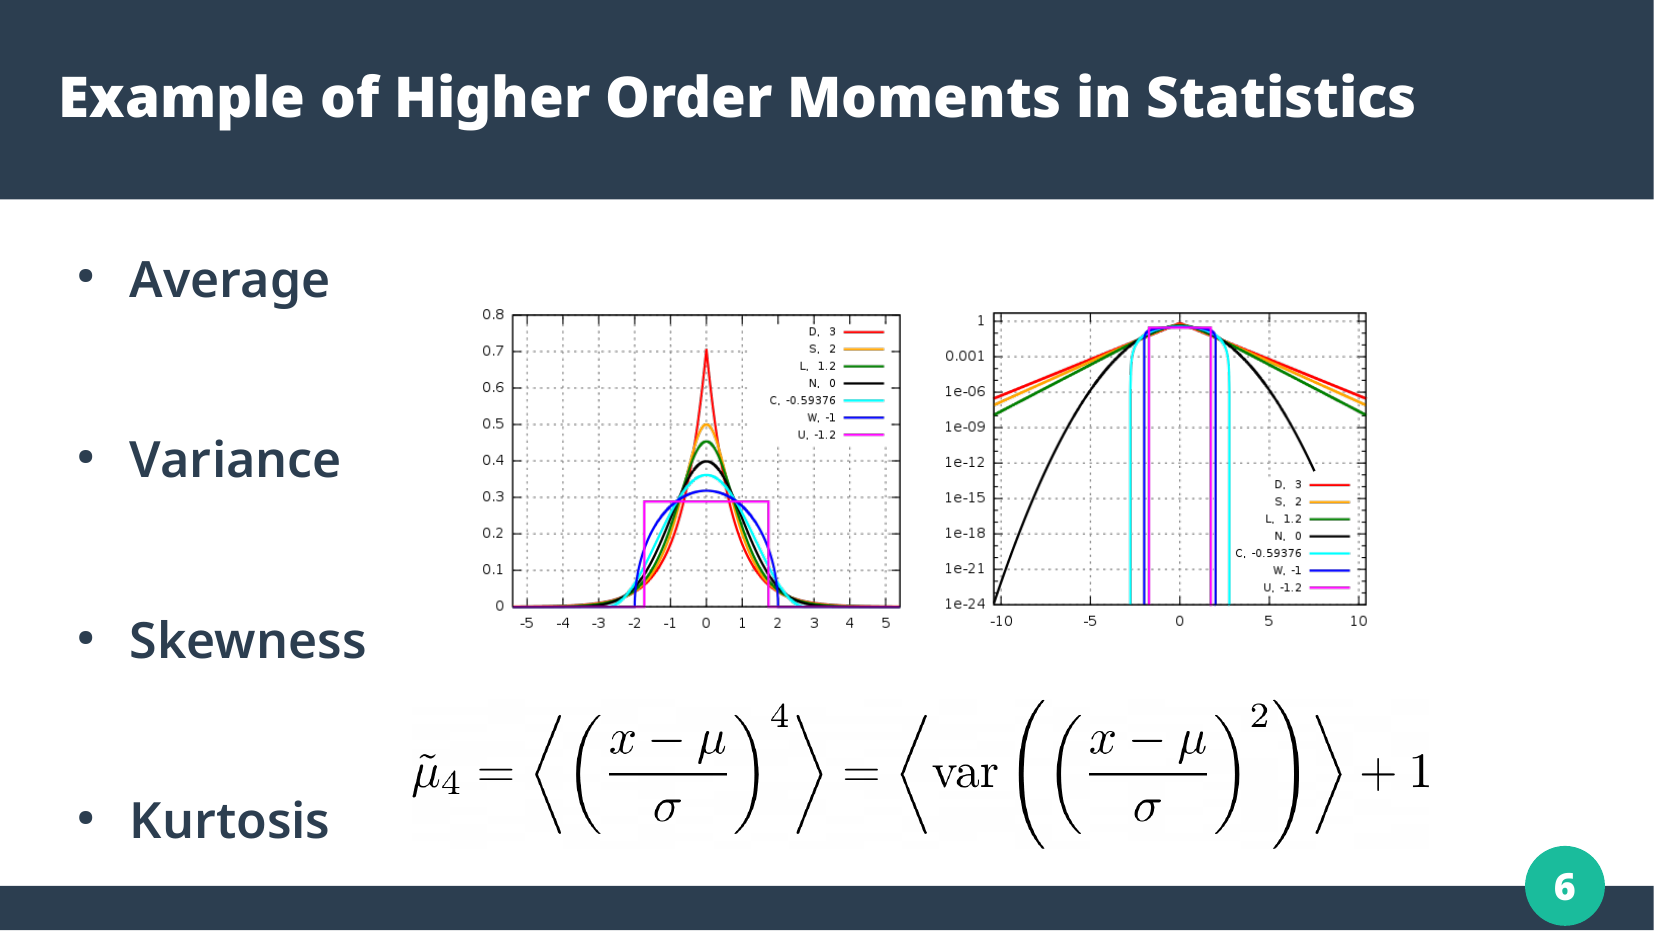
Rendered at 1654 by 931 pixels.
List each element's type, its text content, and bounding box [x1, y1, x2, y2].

picture [412, 699, 1429, 849]
list Average Variance Skewness Kurtosis [59, 243, 1595, 864]
picture [934, 297, 1390, 639]
picture [469, 299, 924, 641]
title Example of Higher Order Moments in Statistics [59, 37, 1595, 156]
